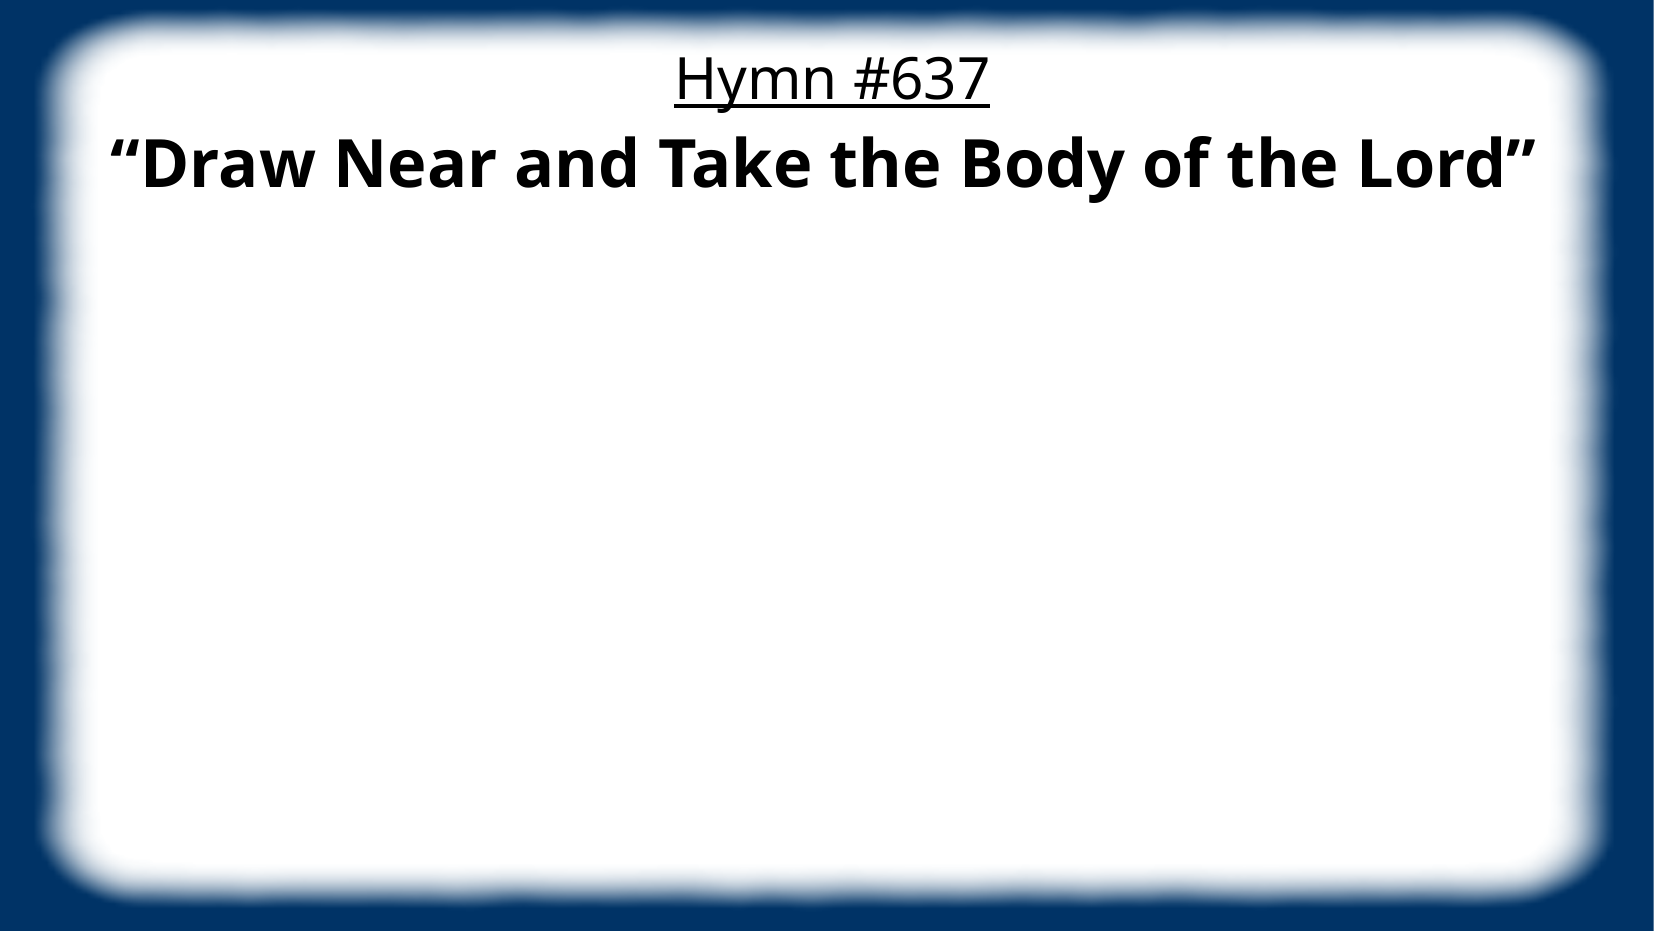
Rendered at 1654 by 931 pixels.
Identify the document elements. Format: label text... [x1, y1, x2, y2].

picture [0, 0, 1654, 931]
text_box Hymn #637 “Draw Near and Take the Body of the Lord” [90, 30, 1576, 211]
